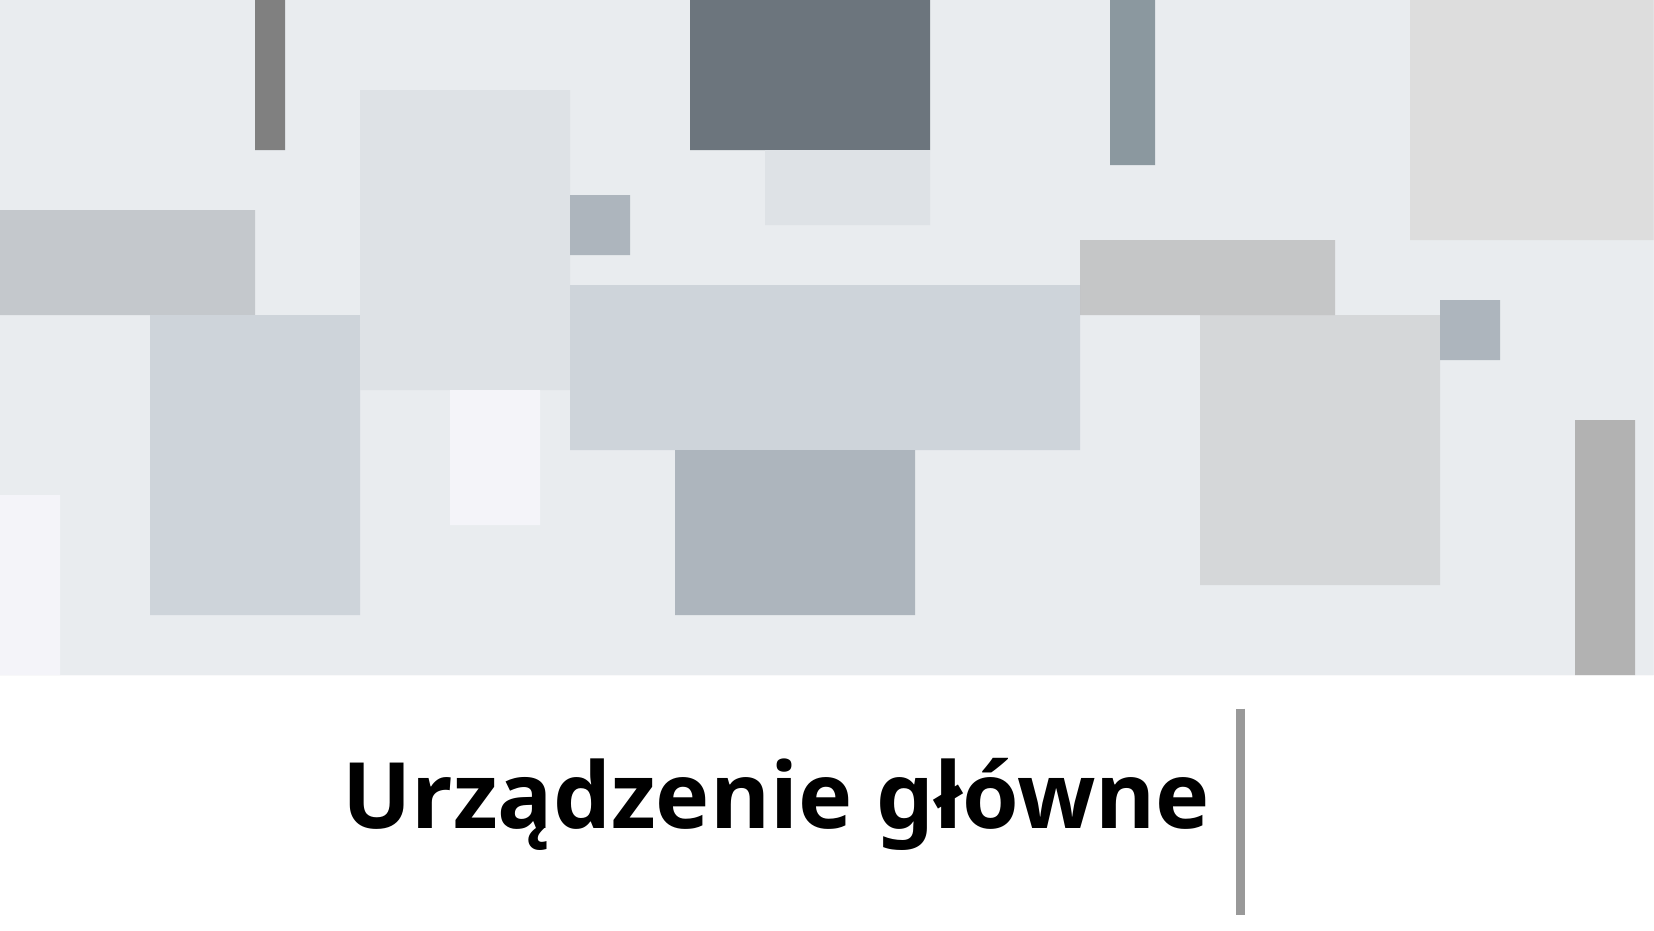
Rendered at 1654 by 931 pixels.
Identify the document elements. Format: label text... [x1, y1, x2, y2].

title Urządzenie główne [59, 675, 1211, 912]
